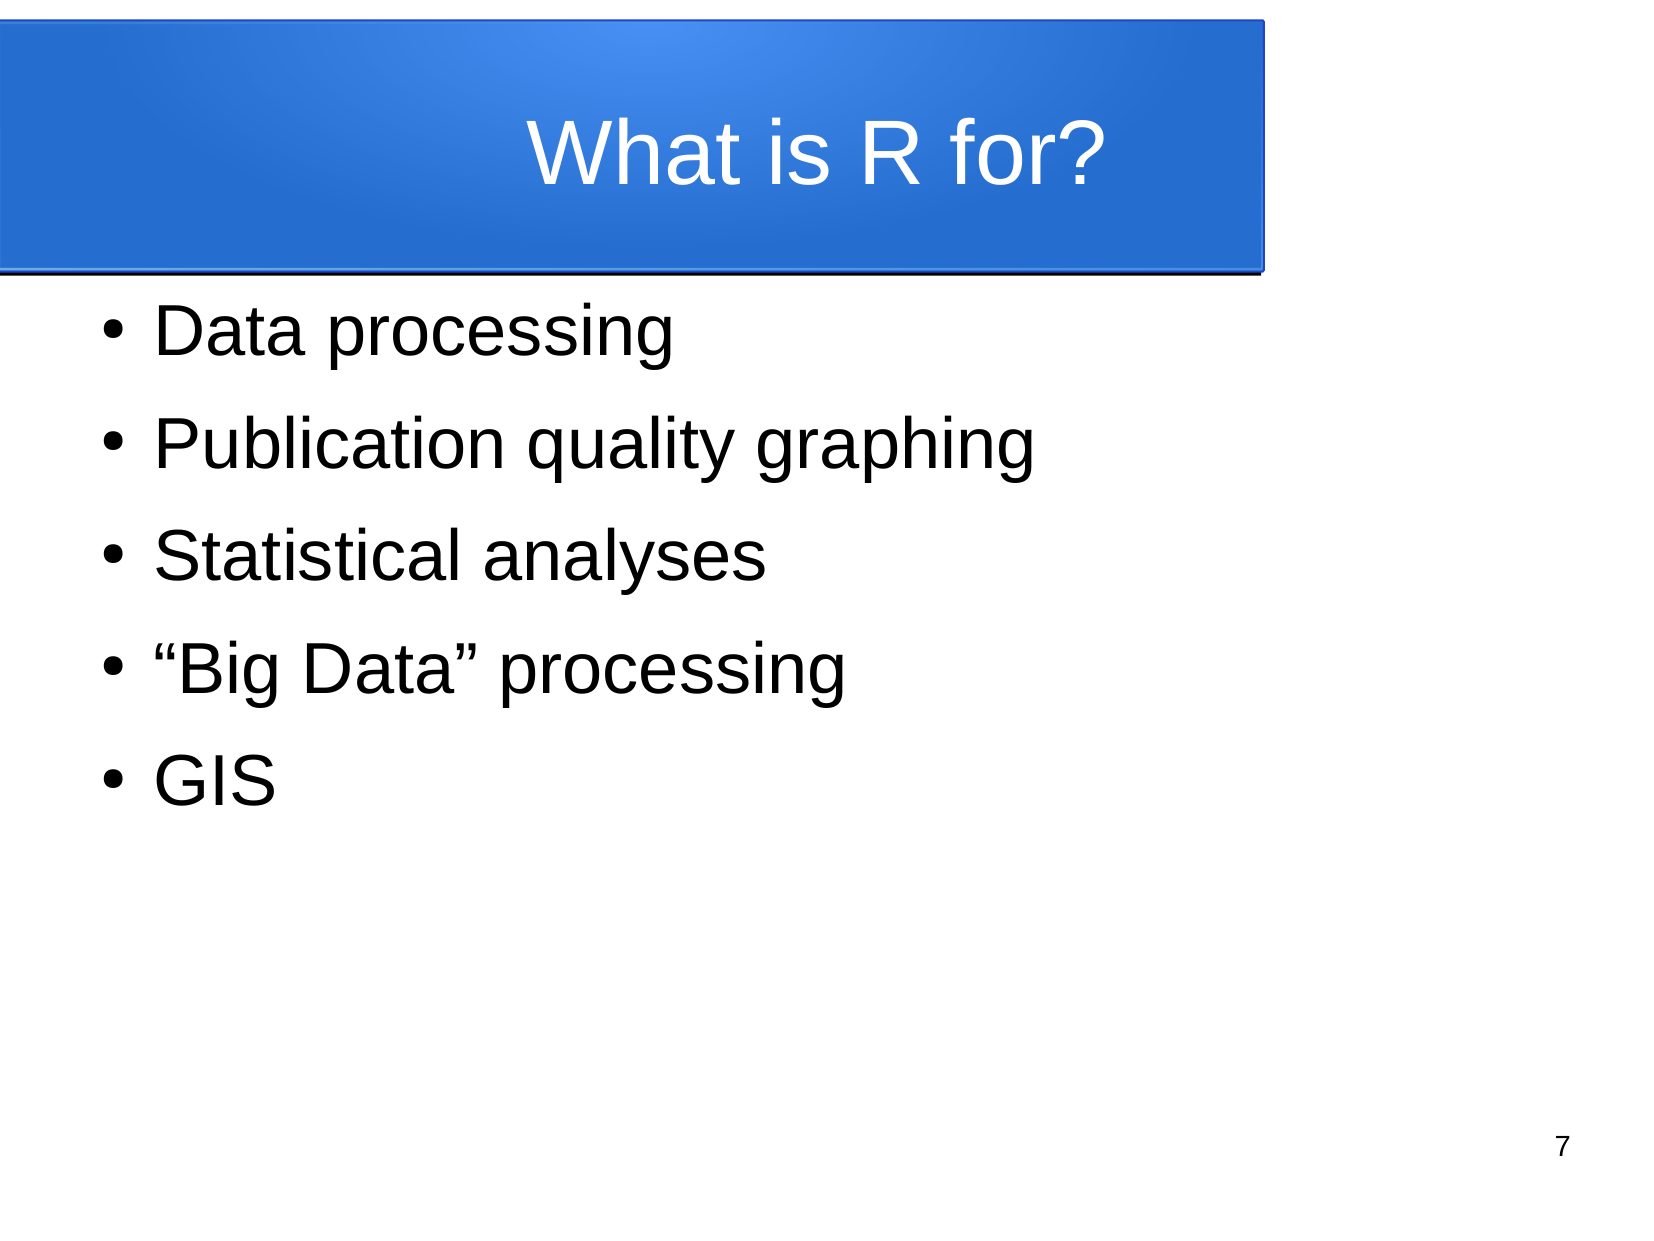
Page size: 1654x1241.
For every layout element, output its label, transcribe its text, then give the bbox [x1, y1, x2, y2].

list Data processing Publication quality graphing Statistical analyses “Big Data” processing GIS [82, 290, 1538, 1146]
title What is R for? [82, 49, 1553, 257]
